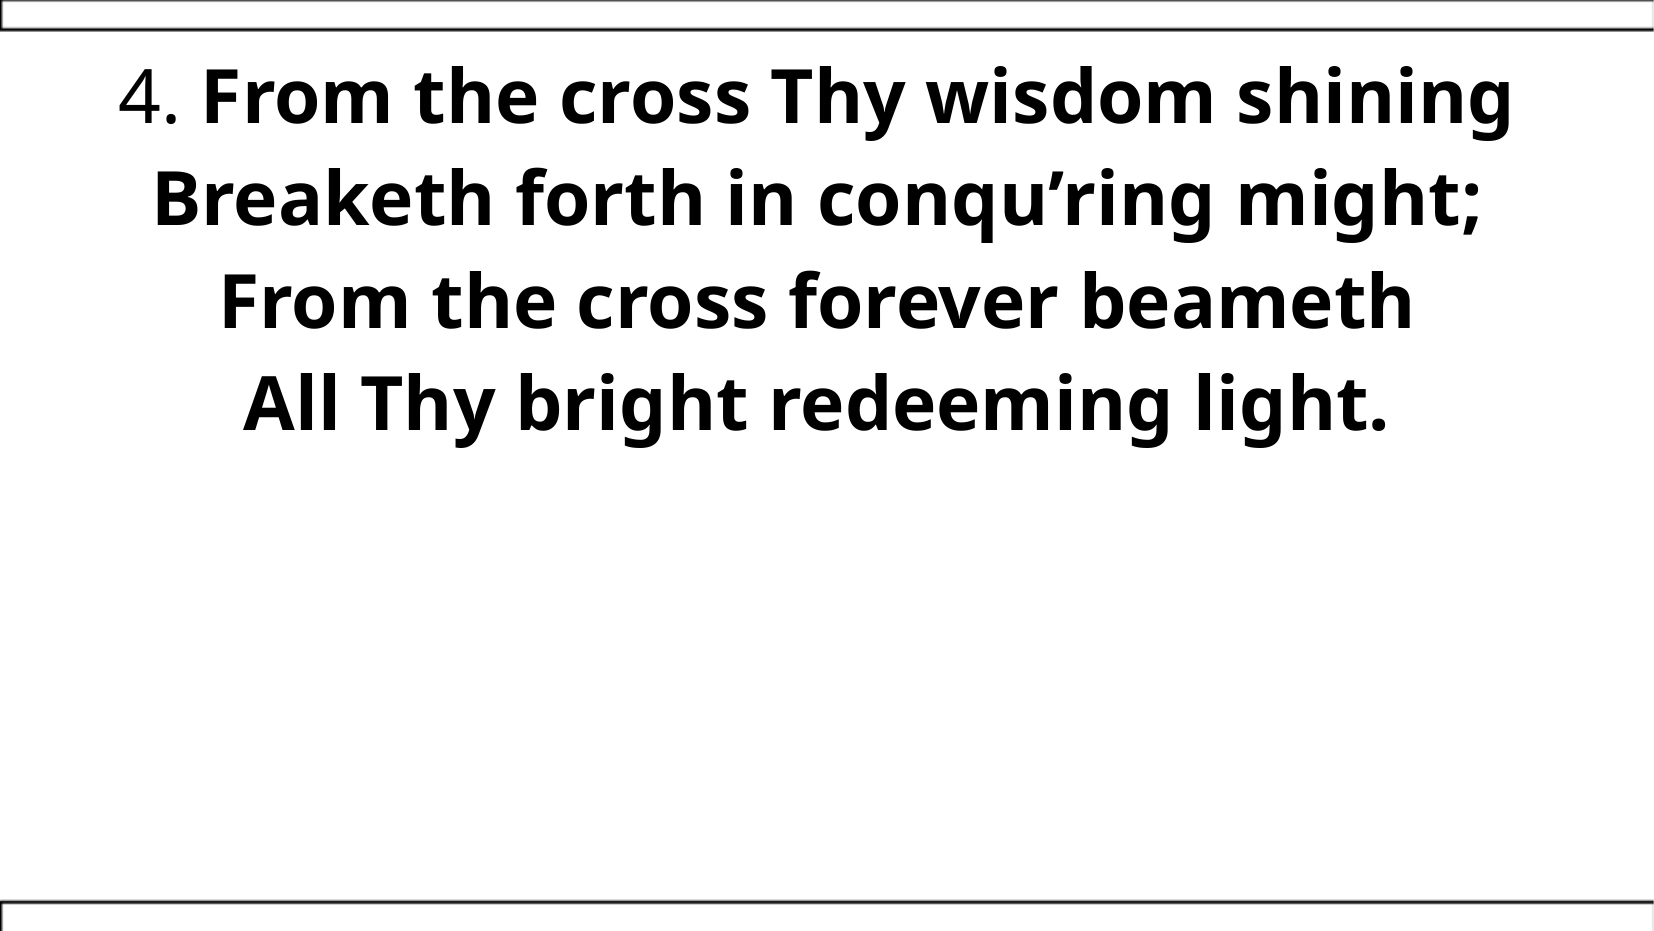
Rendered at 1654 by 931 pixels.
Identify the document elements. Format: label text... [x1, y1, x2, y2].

picture [0, 0, 1654, 931]
text_box 4. From the cross Thy wisdom shining Breaketh forth in conqu’ring might; From the cross forever beameth All Thy bright redeeming light. [90, 35, 1546, 451]
